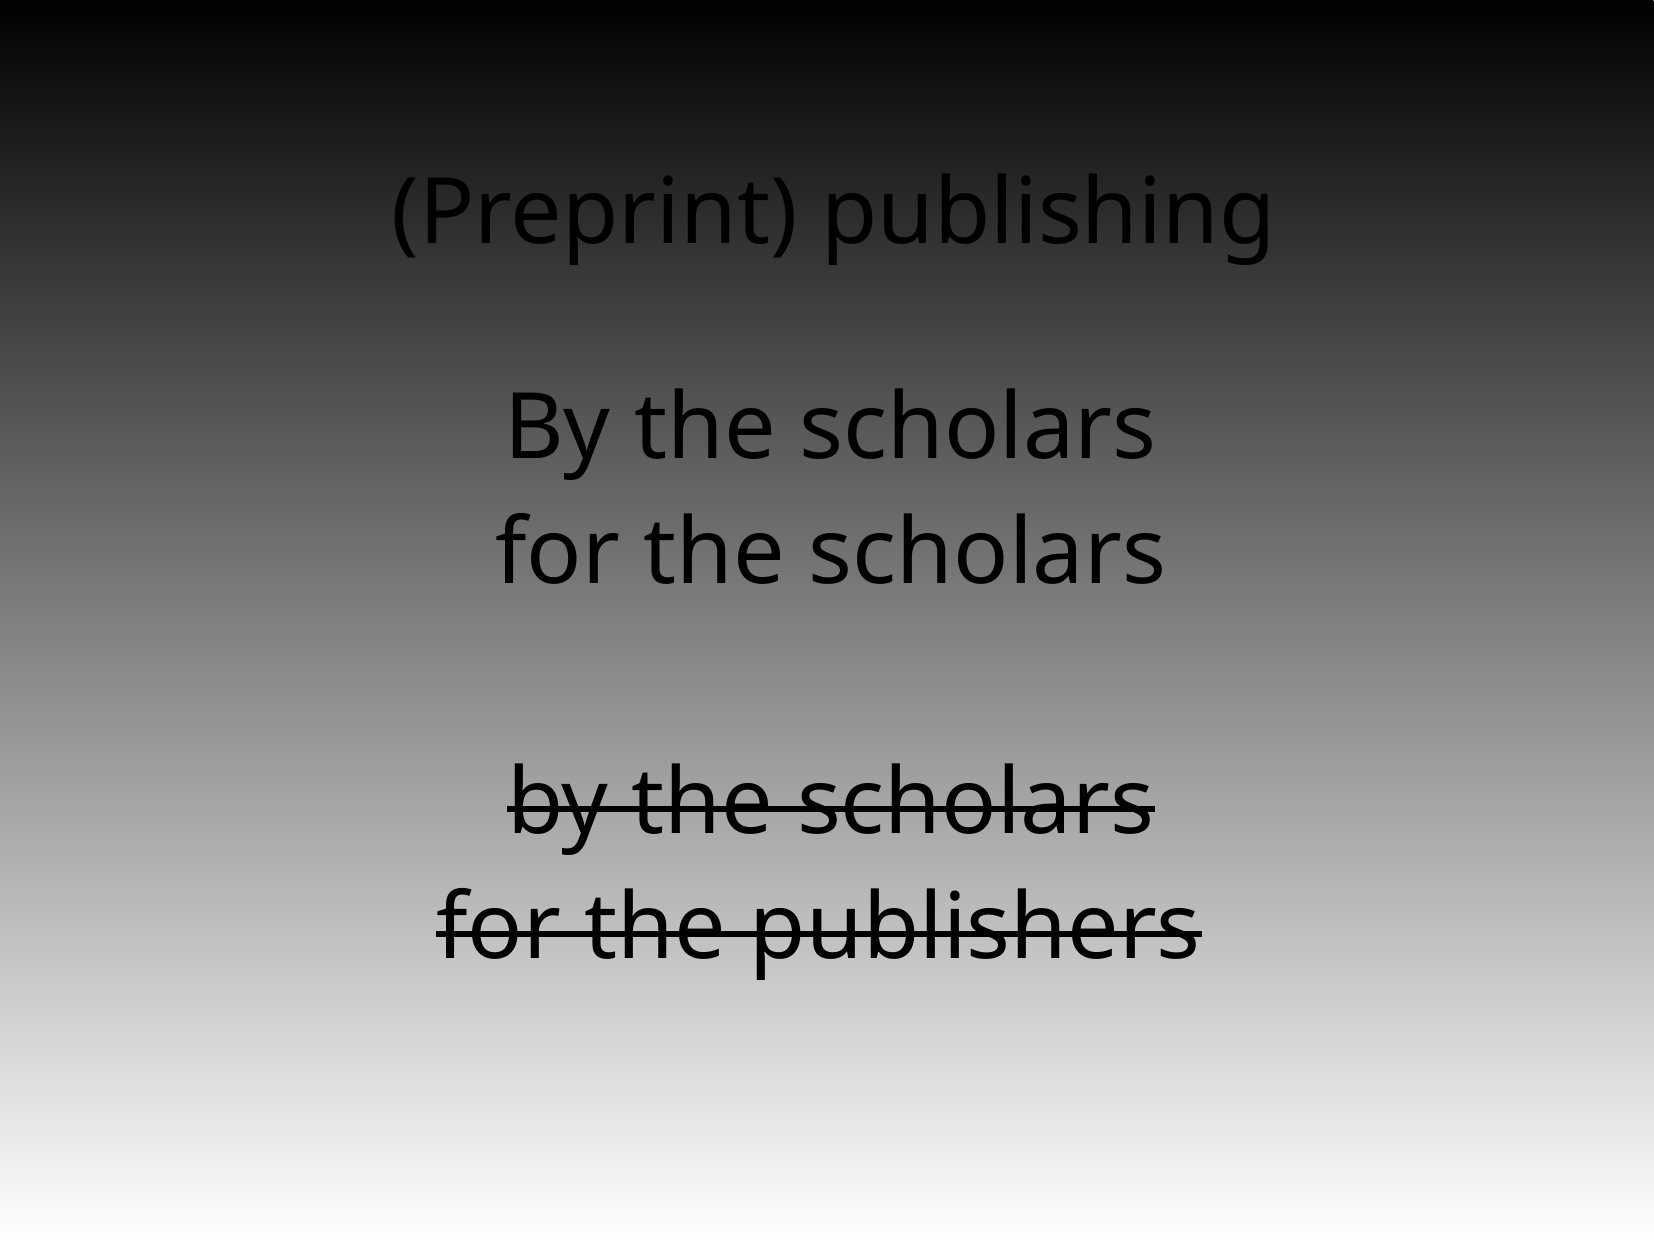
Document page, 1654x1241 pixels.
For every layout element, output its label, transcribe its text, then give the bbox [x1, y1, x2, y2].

title (Preprint) publishing [90, 105, 1579, 313]
title By the scholars for the scholars by the scholars for the publishers [86, 396, 1576, 950]
